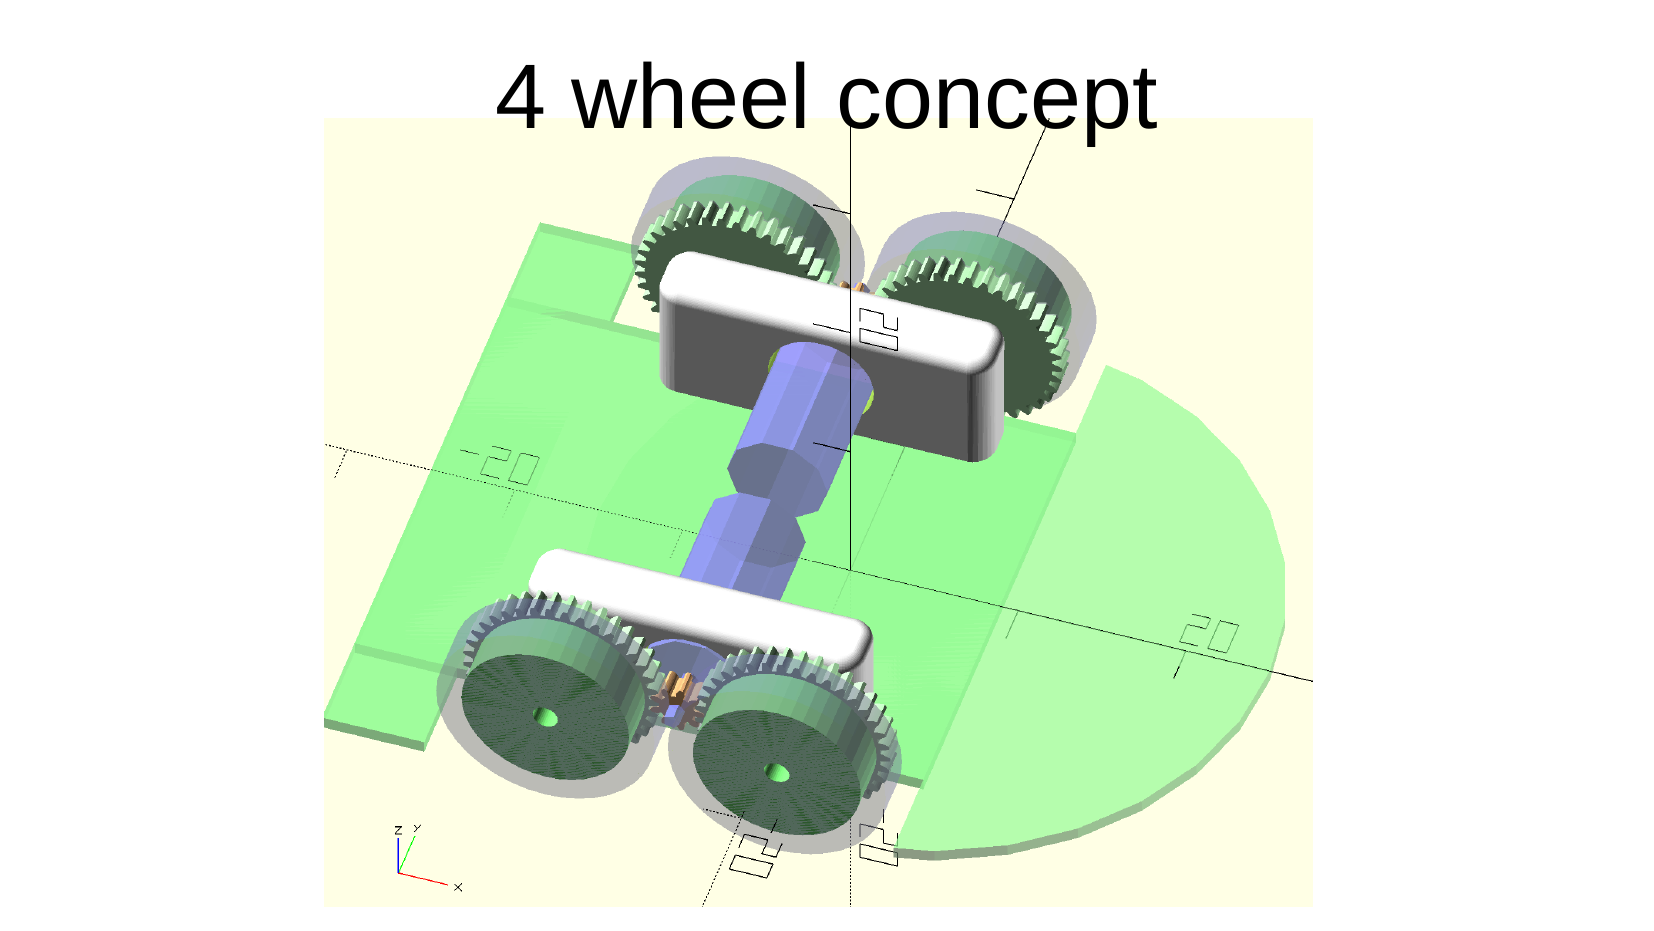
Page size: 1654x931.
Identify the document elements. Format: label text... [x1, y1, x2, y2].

title 4 wheel concept [82, 19, 1571, 175]
picture [324, 175, 1313, 907]
